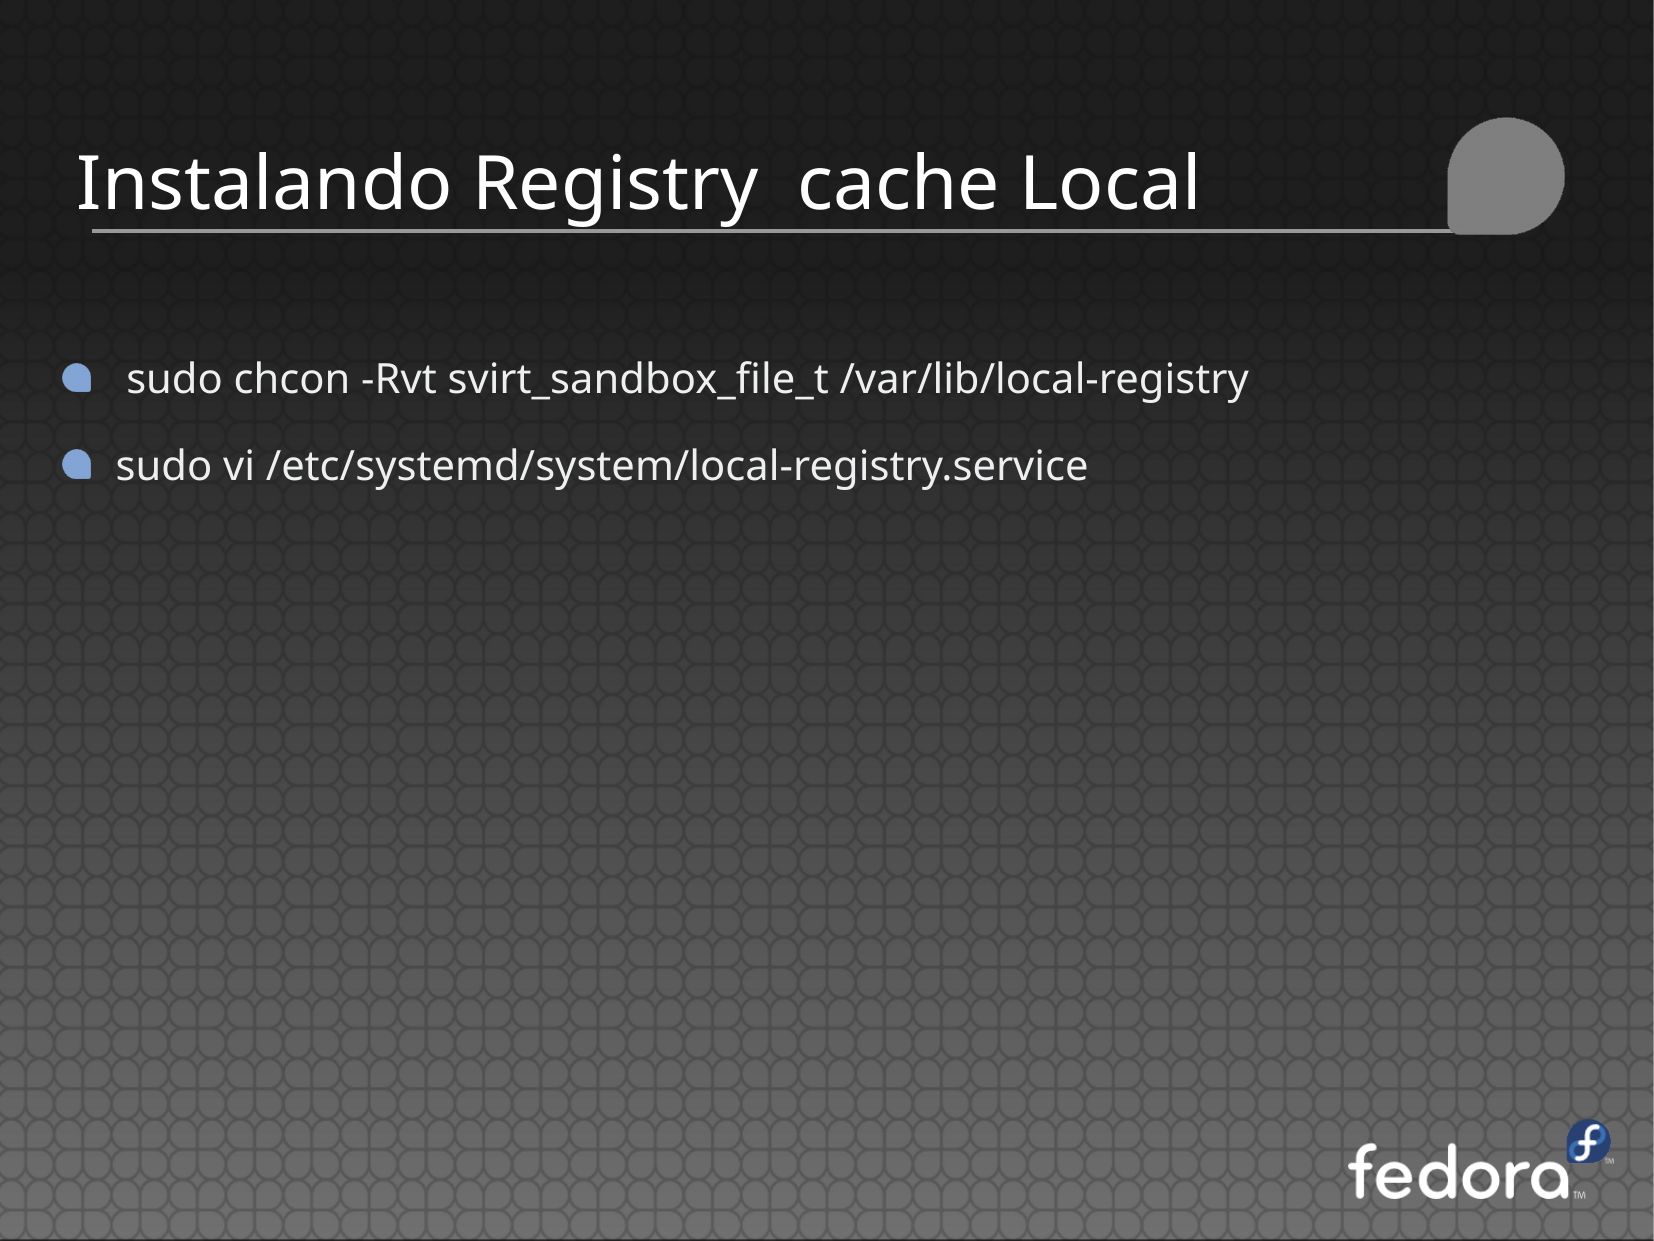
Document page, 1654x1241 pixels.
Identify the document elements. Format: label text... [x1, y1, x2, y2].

list sudo chcon -Rvt svirt_sandbox_file_t /var/lib/local-registry sudo vi /etc/systemd/system/local-registry.service [44, 182, 1533, 1148]
picture [0, 0, 1654, 1241]
title Instalando Registry cache Local [76, 112, 1566, 249]
